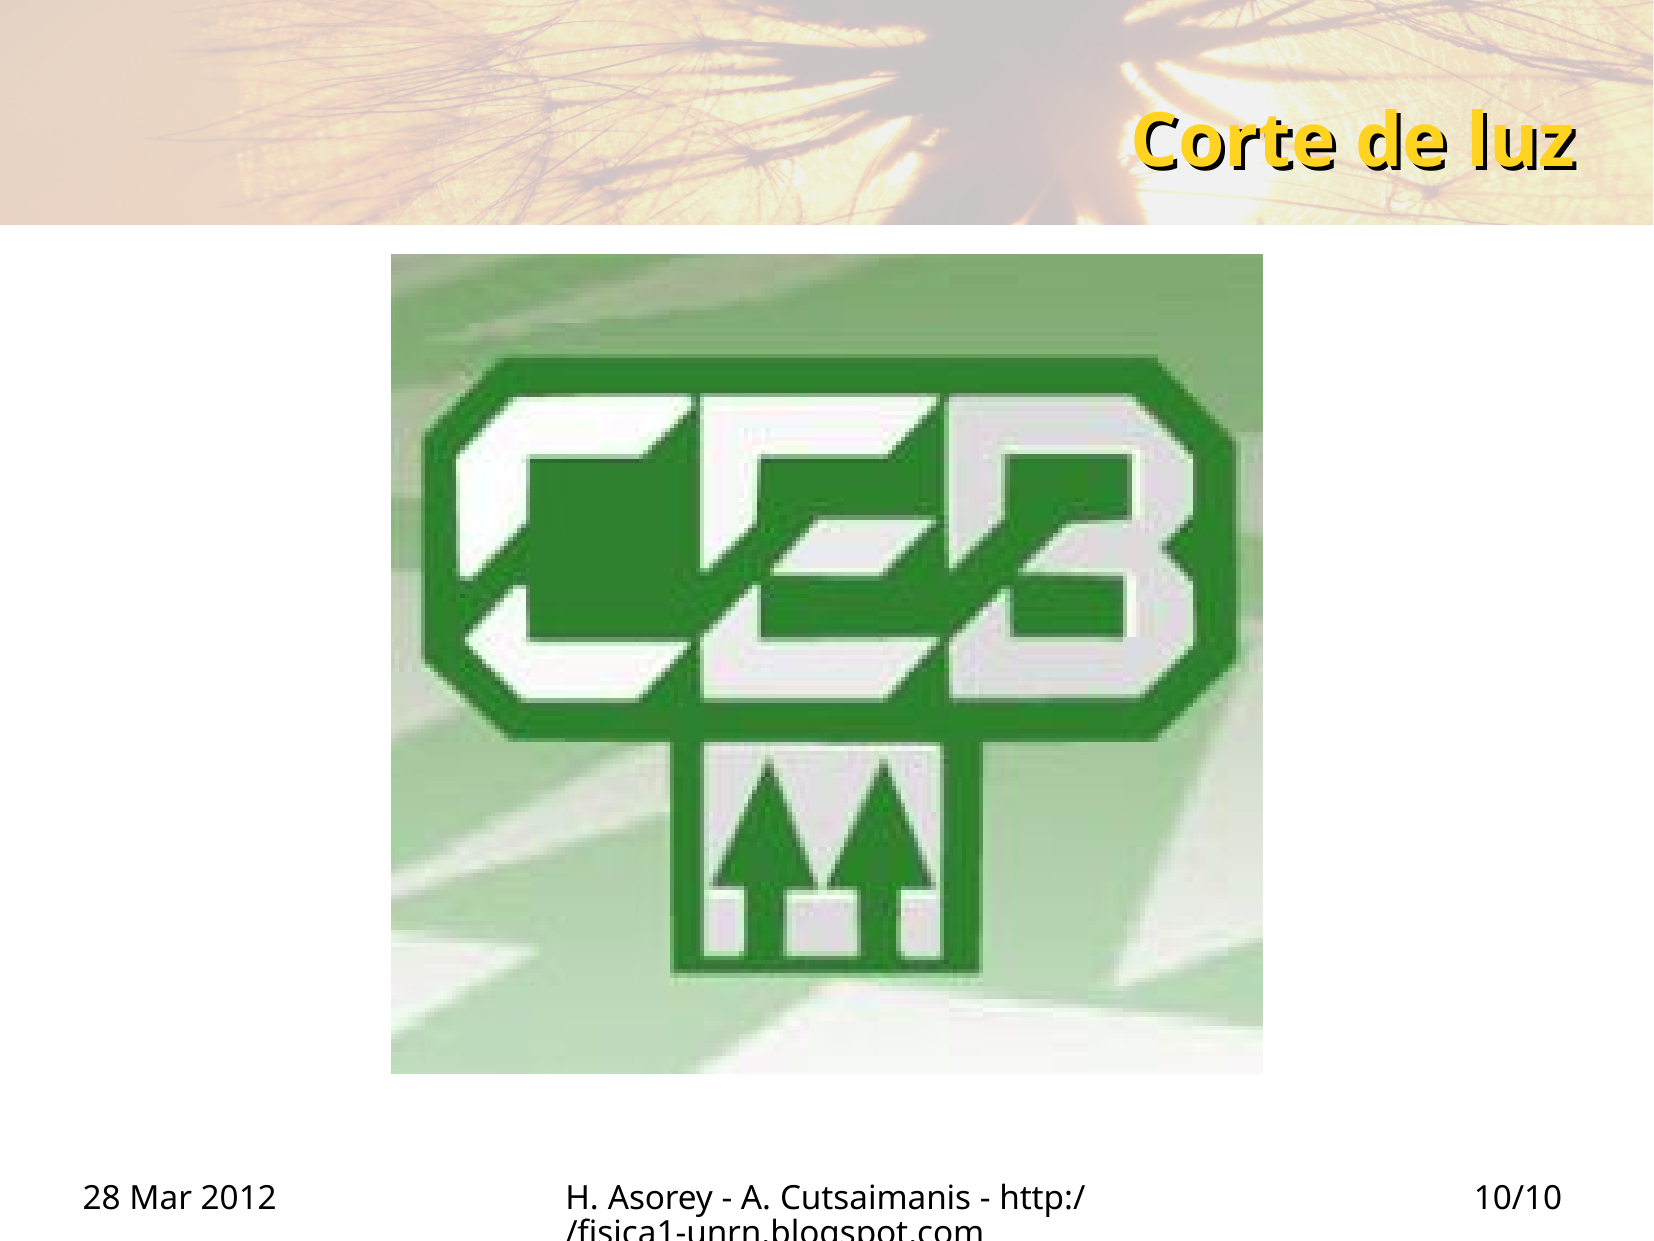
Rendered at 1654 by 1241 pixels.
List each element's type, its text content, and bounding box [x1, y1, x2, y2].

title Corte de luz [86, 49, 1576, 226]
picture [0, 0, 1654, 225]
picture [391, 254, 1263, 1074]
